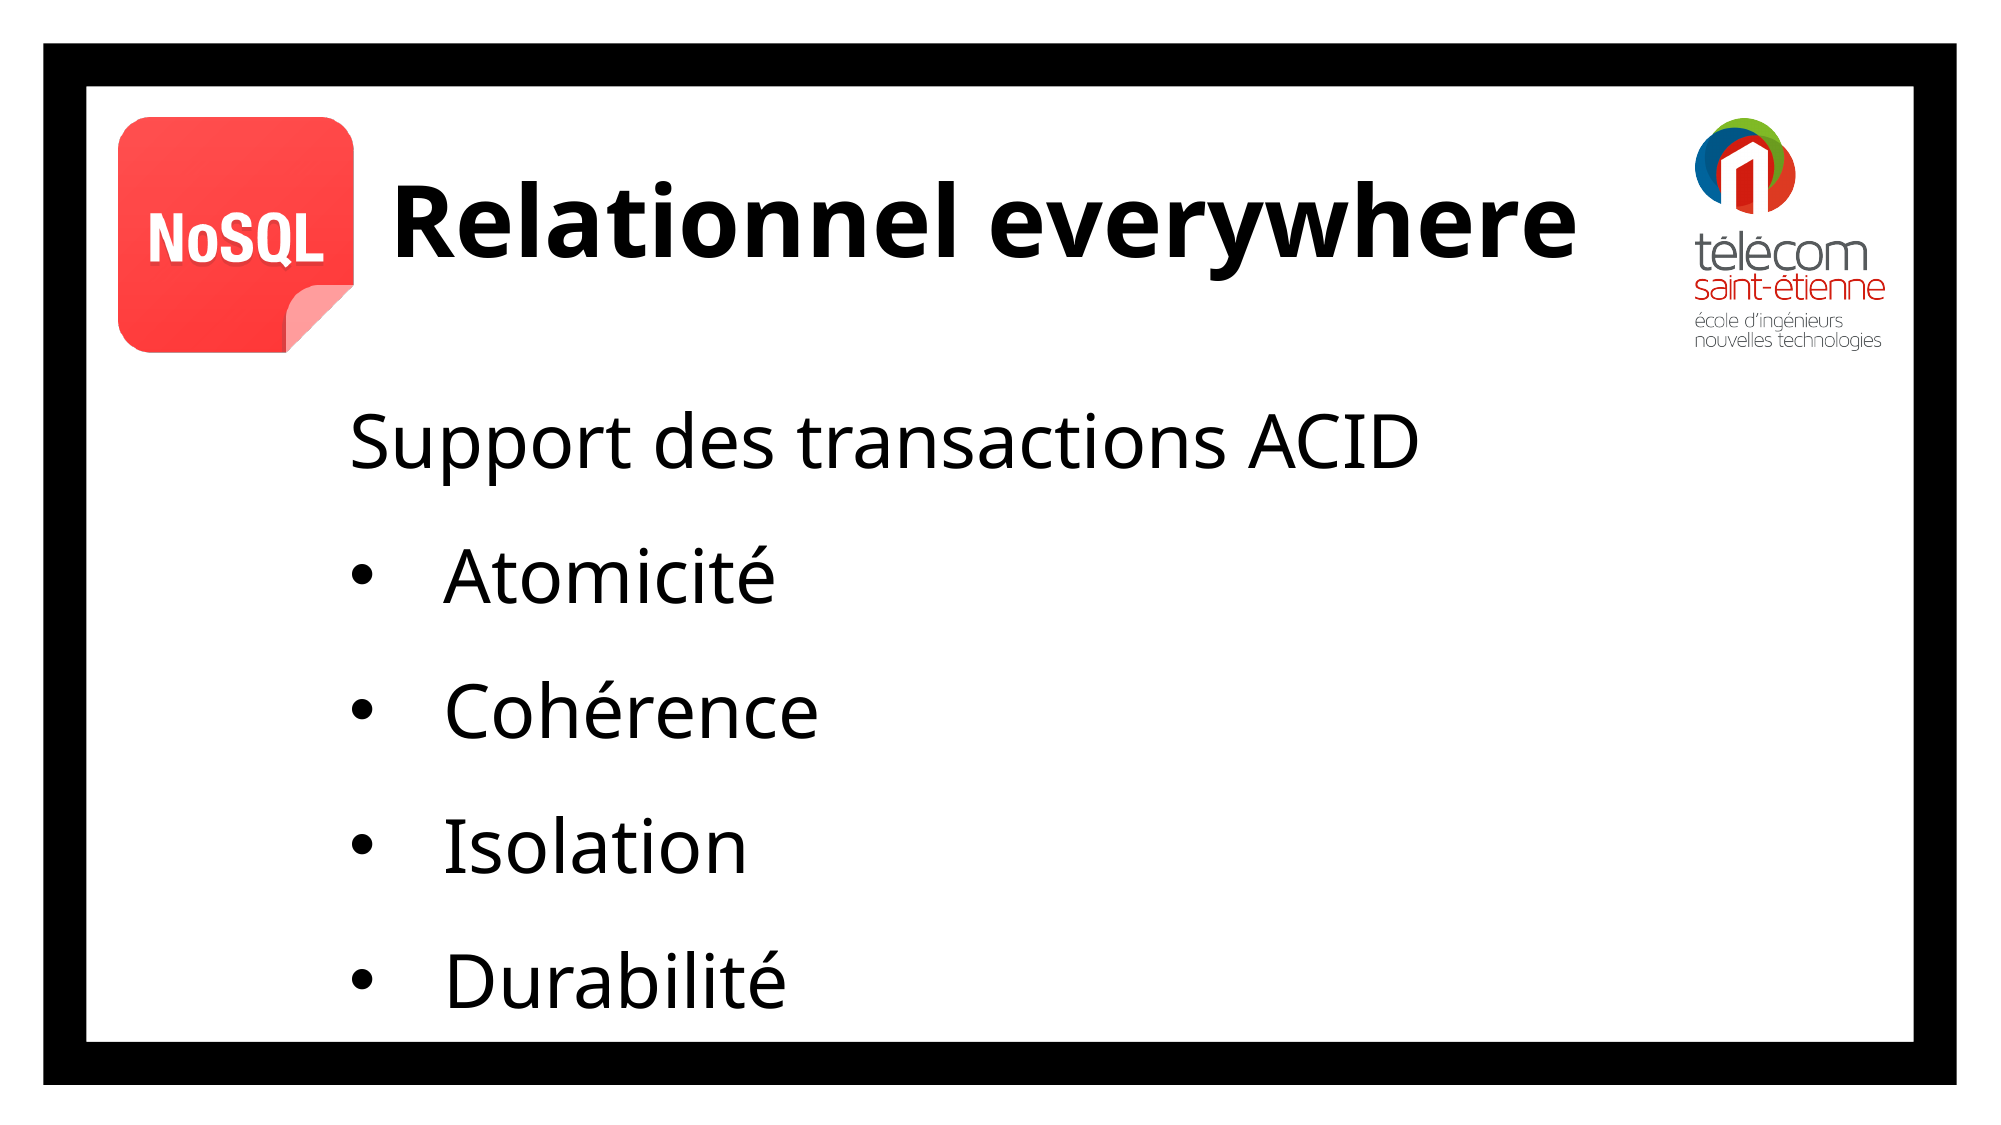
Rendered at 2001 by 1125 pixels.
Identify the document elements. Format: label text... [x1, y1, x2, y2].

picture [1695, 118, 1885, 351]
picture [101, 100, 370, 369]
title Relationnel everywhere [370, 138, 1695, 304]
text_box Support des transactions ACID Atomicité Cohérence Isolation Durabilité [334, 341, 1757, 1038]
